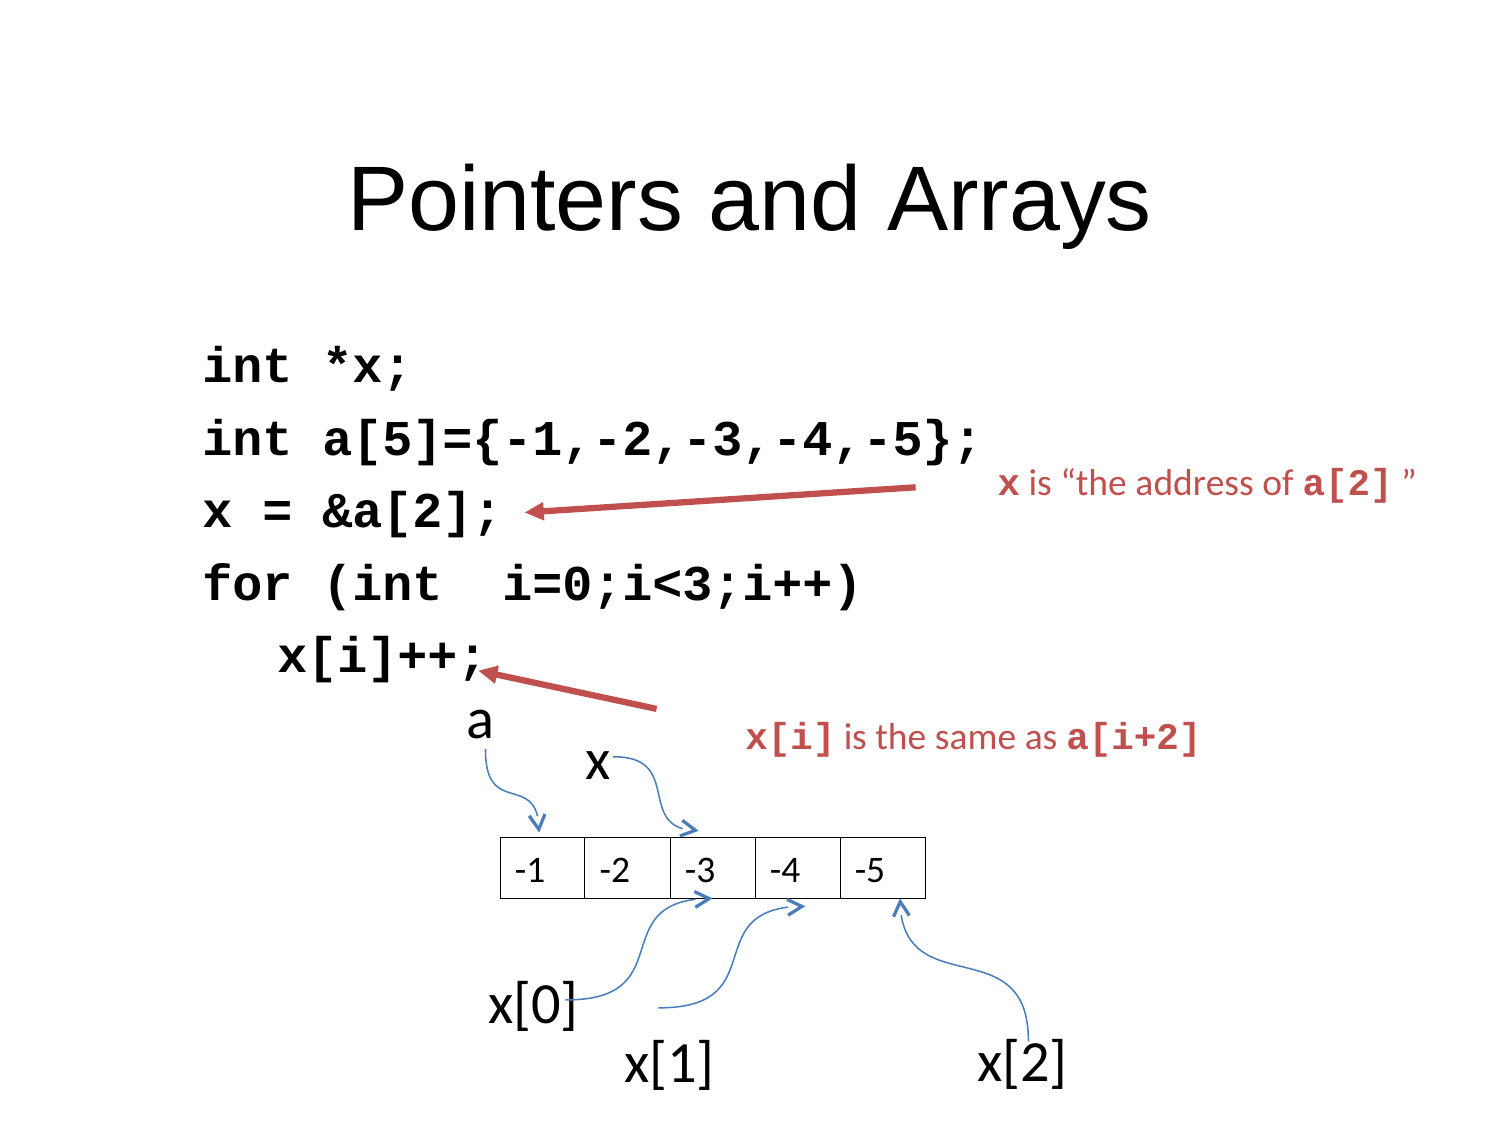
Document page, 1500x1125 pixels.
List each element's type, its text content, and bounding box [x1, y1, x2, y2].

table_header -3 [671, 838, 755, 898]
table_header -5 [841, 838, 925, 898]
text_box x [570, 713, 614, 800]
table_header -1 [501, 838, 584, 898]
text_box int *x; int a[5]={-1,-2,-3,-4,-5}; x = &a[2]; for (int i=0;i<3;i++) x[i]++; [112, 324, 1388, 1001]
table_header -4 [756, 838, 840, 898]
text_box x[1] [609, 1016, 736, 1102]
text_box x[2] [962, 1015, 1090, 1102]
text_box x[0] [473, 957, 601, 1043]
text_box a [451, 672, 496, 759]
title Pointers and Arrays [112, 99, 1388, 288]
table_header -2 [585, 838, 670, 898]
text_box x[i] is the same as a[i+2] [730, 704, 1217, 765]
text_box x is “the address of a[2] ” [982, 450, 1432, 512]
